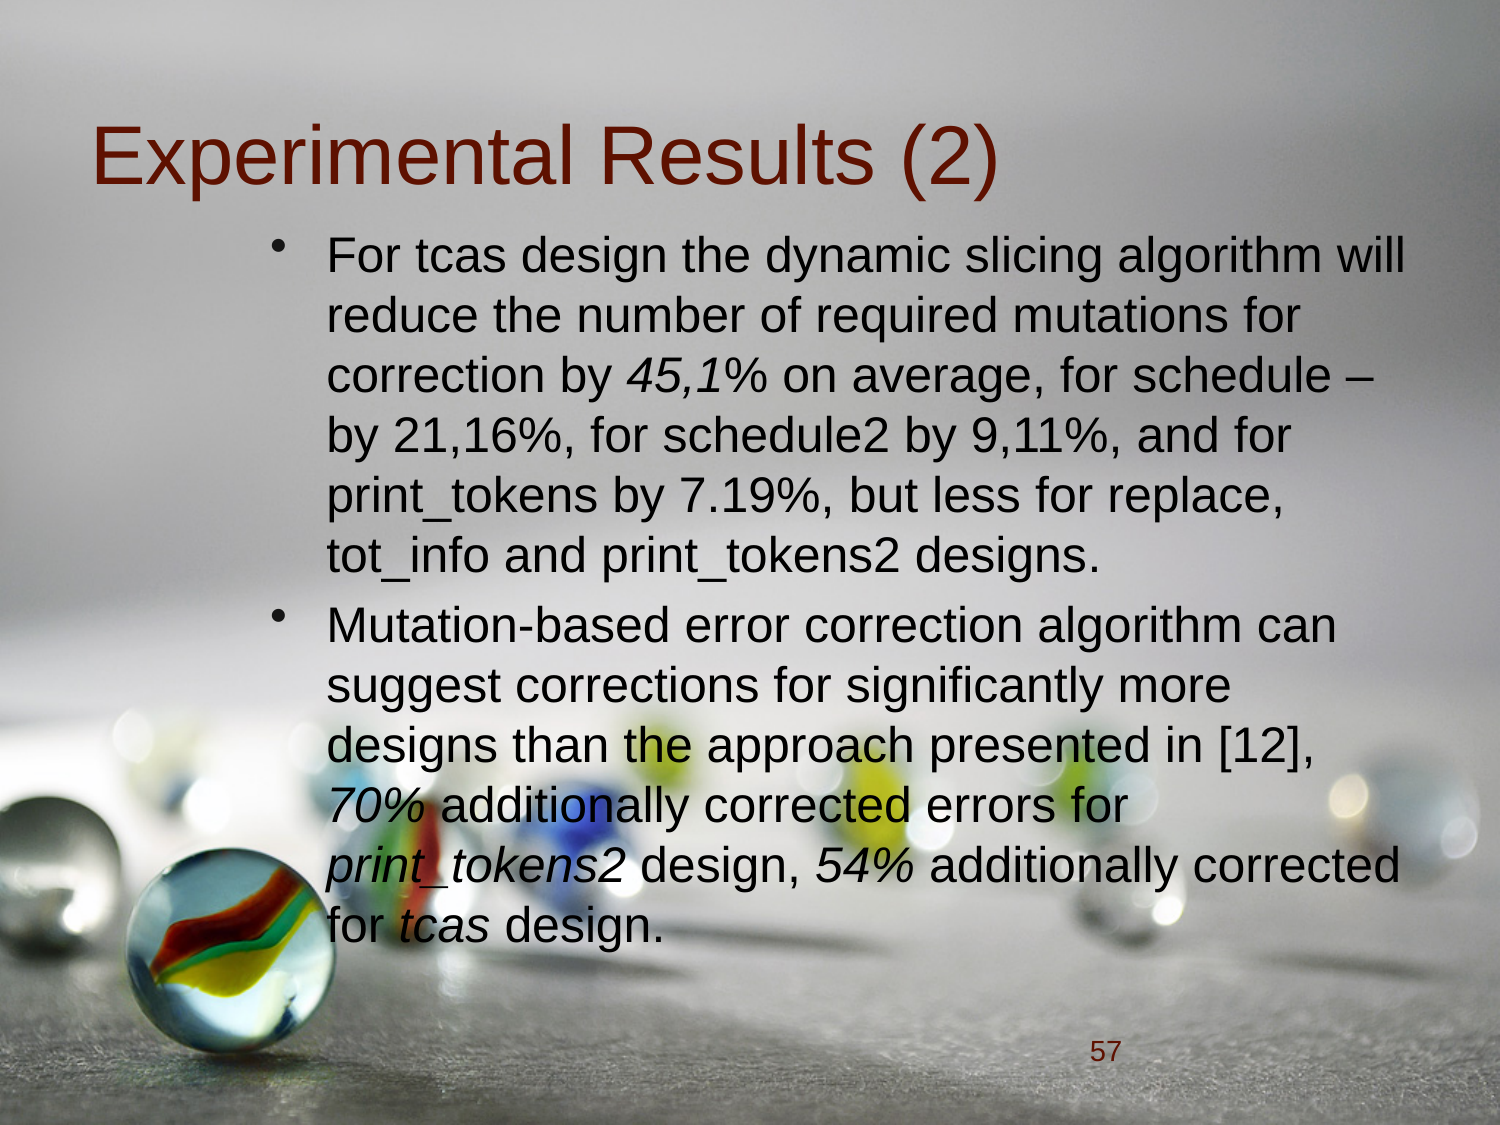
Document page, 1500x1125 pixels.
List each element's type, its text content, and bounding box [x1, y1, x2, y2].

list For tcas design the dynamic slicing algorithm will reduce the number of required mutations for correction by 45,1% on average, for schedule – by 21,16%, for schedule2 by 9,11%, and for print_tokens by 7.19%, but less for replace, tot_info and print_tokens2 designs. Mutation-based error correction algorithm can suggest corrections for significantly more designs than the approach presented in [12], 70% additionally corrected errors for print_tokens2 design, 54% additionally corrected for tcas design. [255, 214, 1425, 1096]
picture [0, 0, 1500, 1125]
title Experimental Results (2) [75, 57, 1425, 245]
